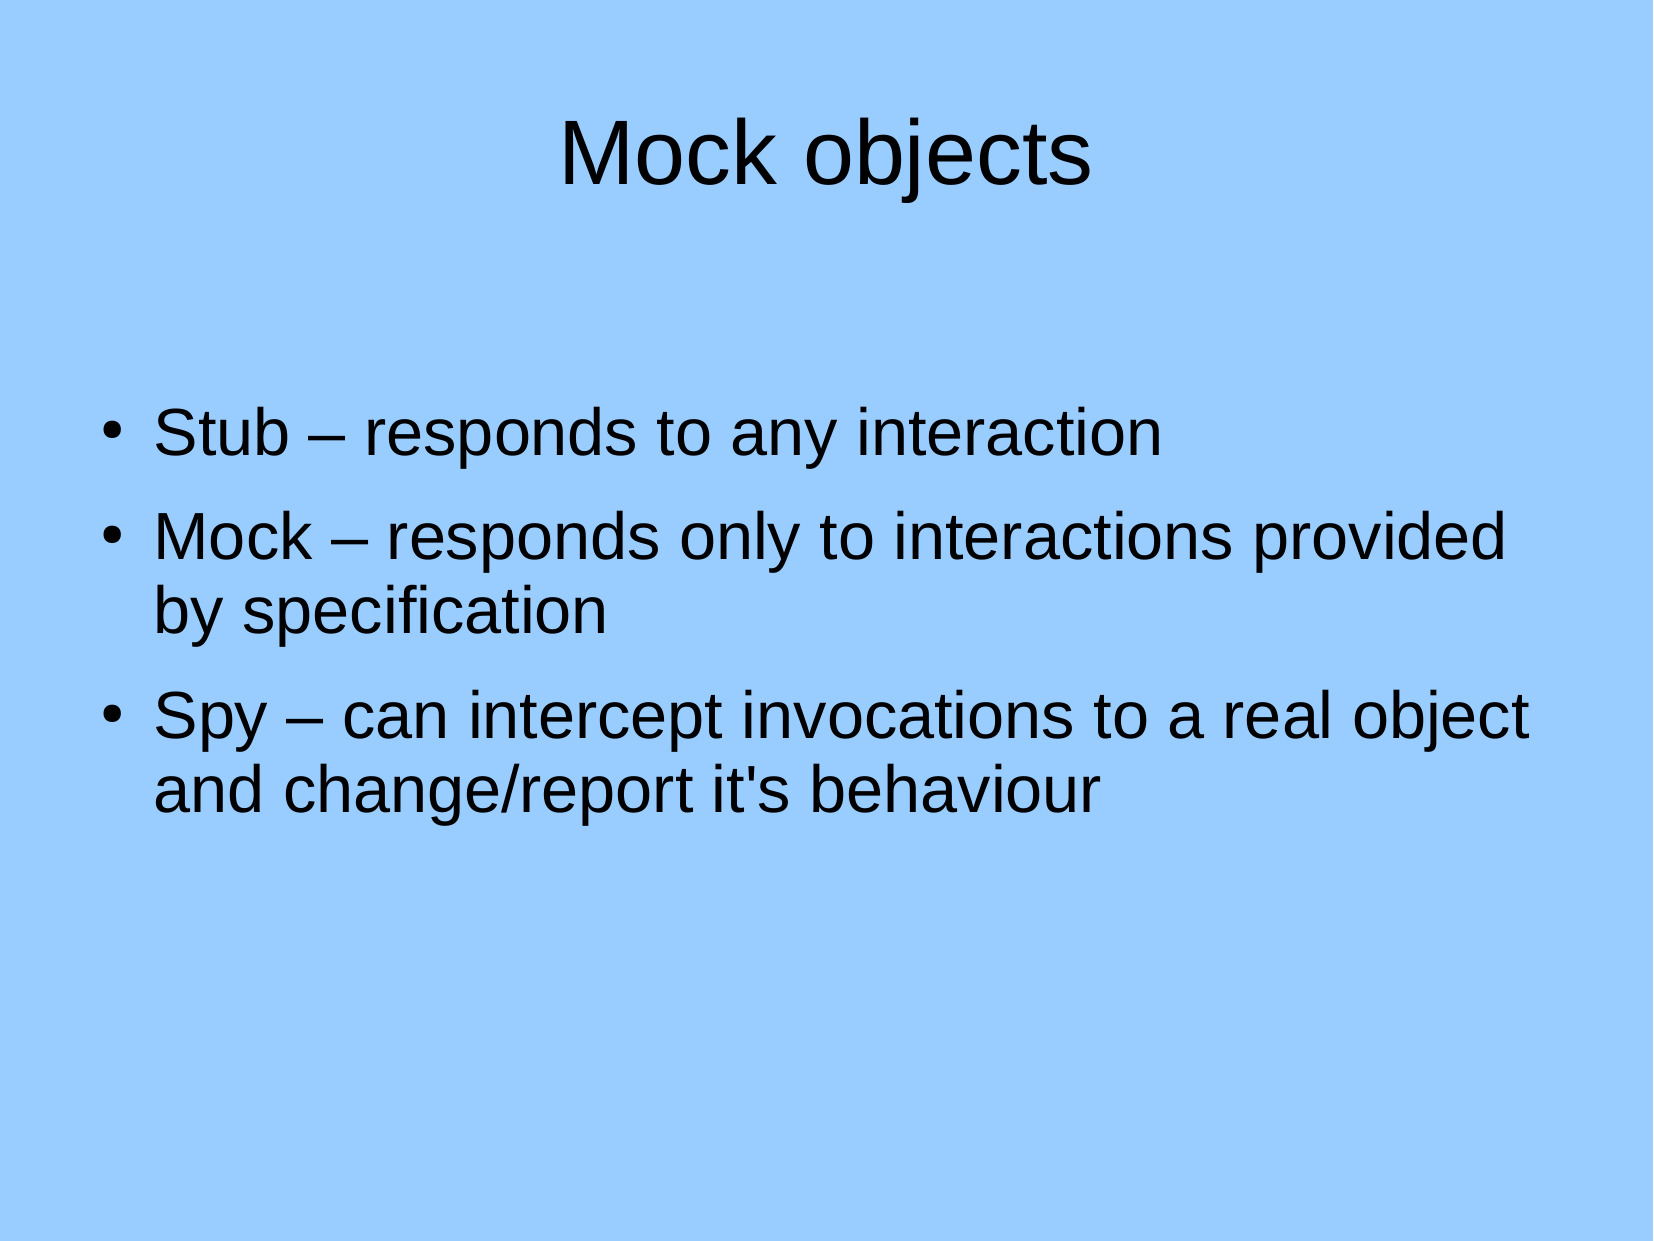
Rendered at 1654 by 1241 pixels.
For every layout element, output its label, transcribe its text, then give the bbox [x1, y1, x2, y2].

list Stub – responds to any interaction Mock – responds only to interactions provided by specification Spy – can intercept invocations to a real object and change/report it's behaviour [82, 290, 1571, 1010]
title Mock objects [82, 49, 1571, 257]
